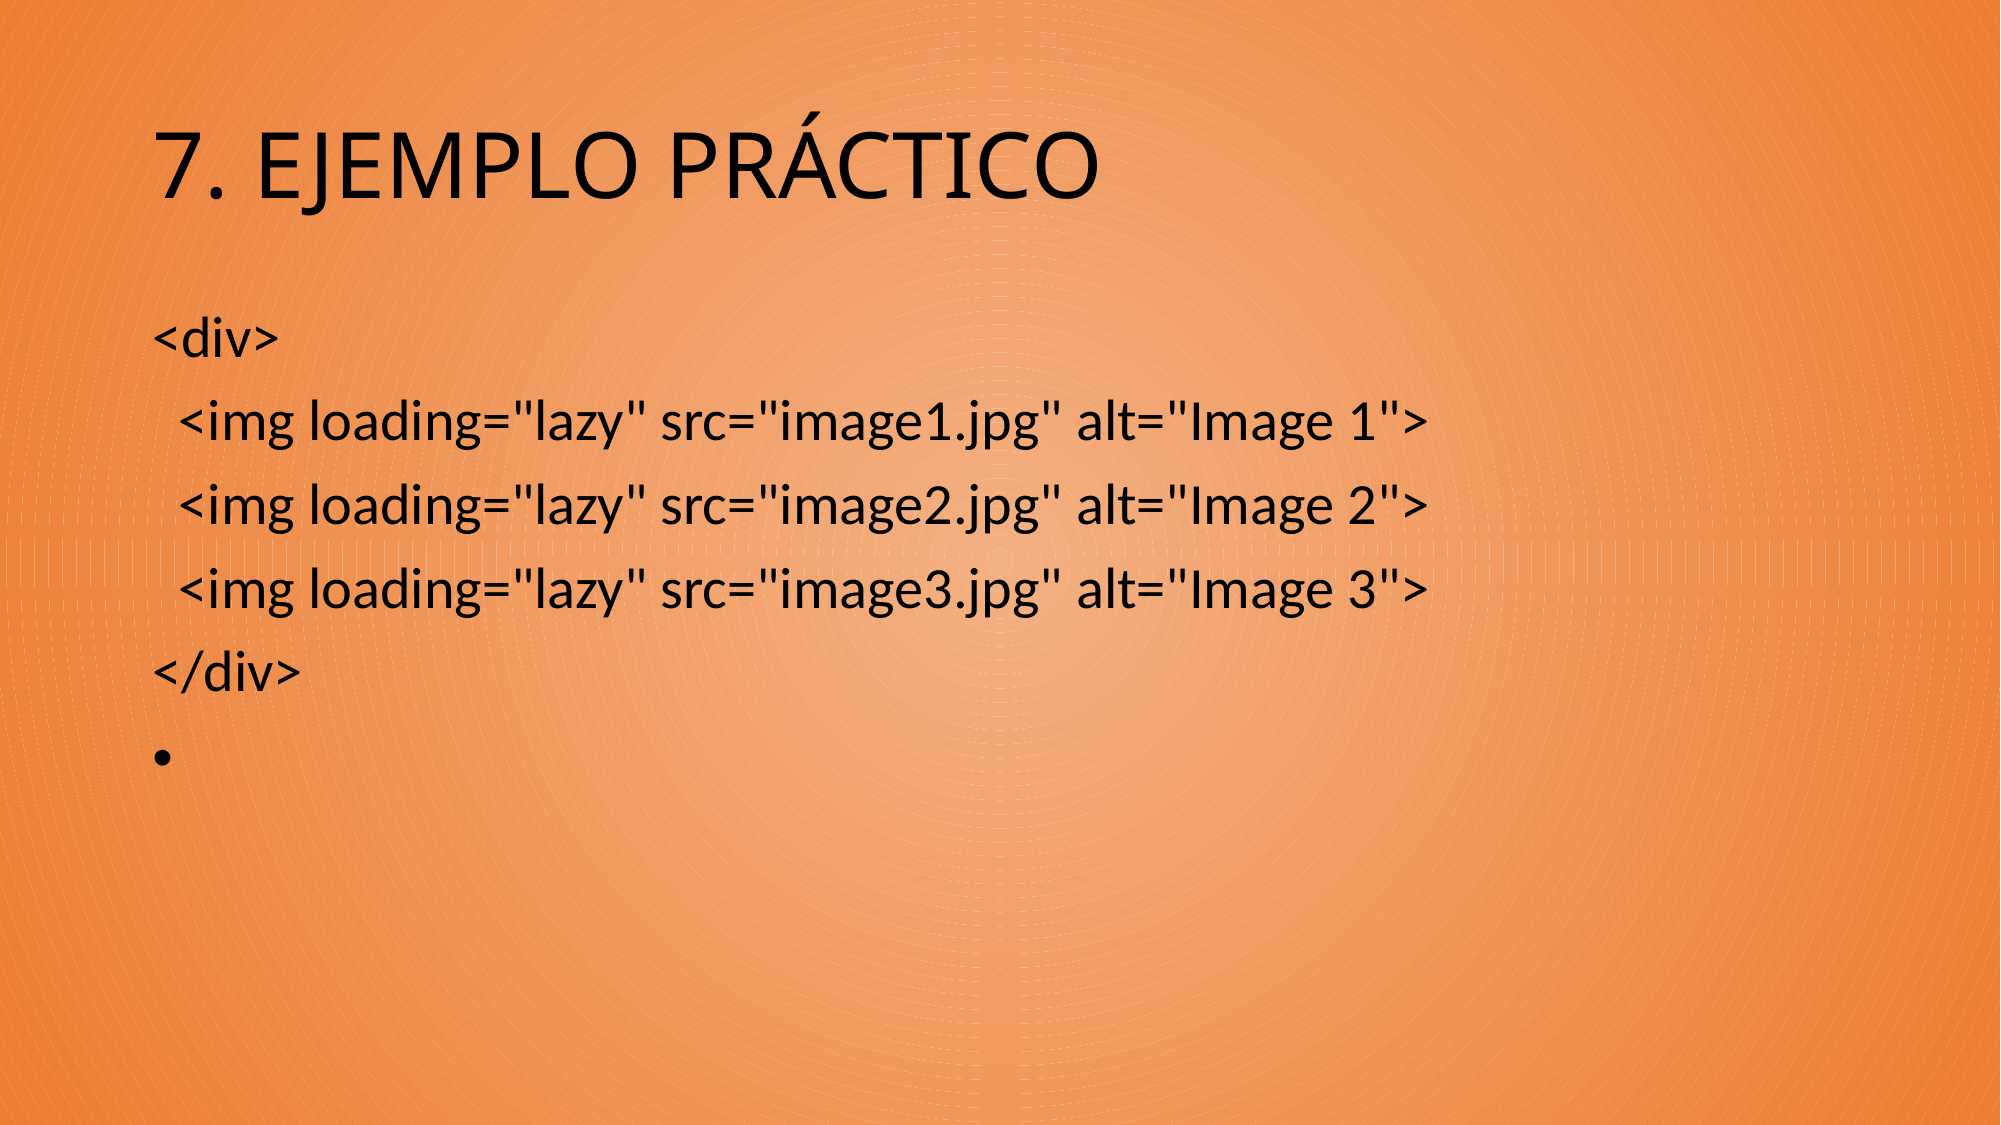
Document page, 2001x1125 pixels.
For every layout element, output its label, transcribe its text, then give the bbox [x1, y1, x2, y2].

title 7. EJEMPLO PRÁCTICO [137, 59, 1863, 278]
list <div> <img loading="lazy" src="image1.jpg" alt="Image 1"> <img loading="lazy" src="image2.jpg" alt="Image 2"> <img loading="lazy" src="image3.jpg" alt="Image 3"> </div> [137, 299, 1863, 1014]
